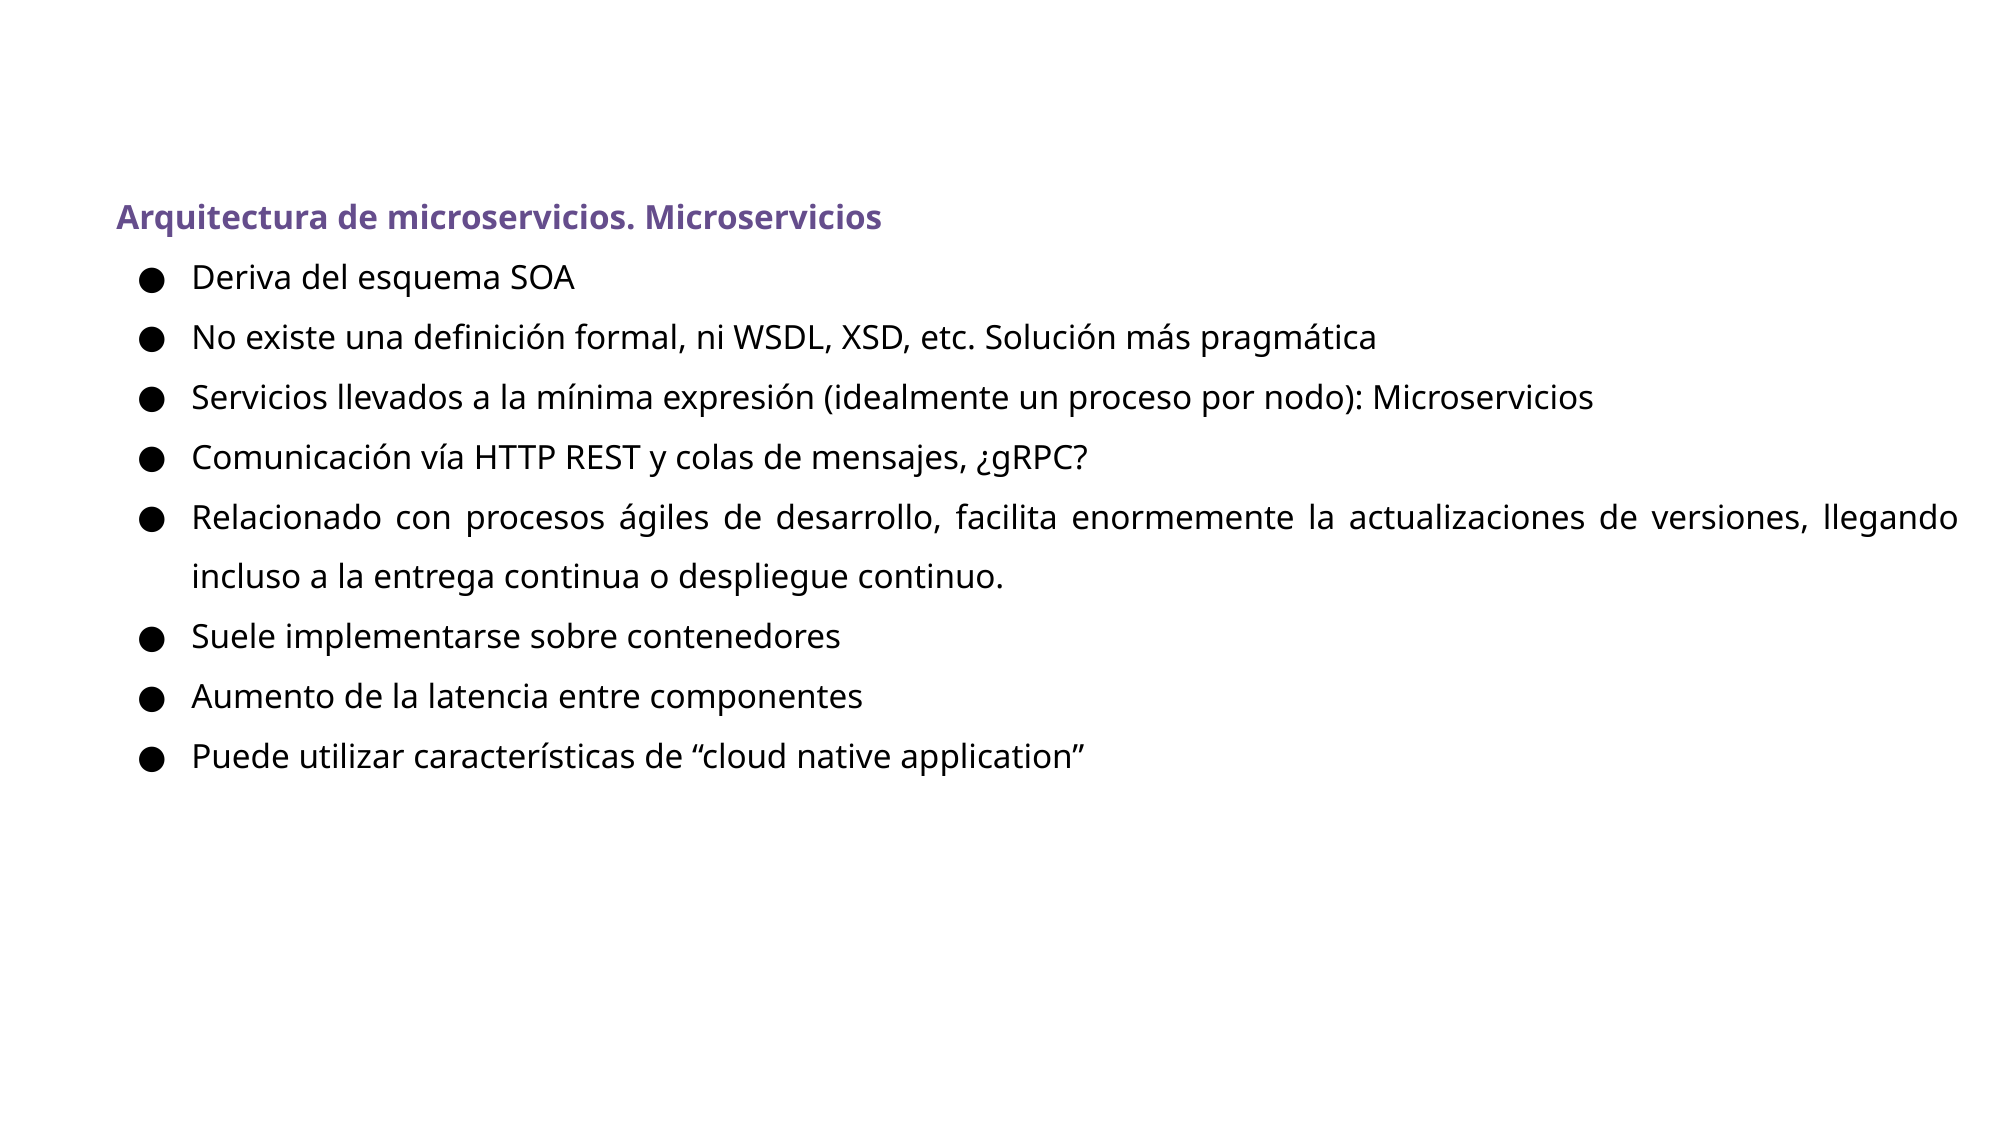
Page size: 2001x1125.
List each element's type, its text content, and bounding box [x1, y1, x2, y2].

text_box Arquitectura de microservicios. Microservicios Deriva del esquema SOA No existe una definición formal, ni WSDL, XSD, etc. Solución más pragmática Servicios llevados a la mínima expresión (idealmente un proceso por nodo): Microservicios Comunicación vía HTTP REST y colas de mensajes, ¿gRPC? Relacionado con procesos ágiles de desarrollo, facilita enormemente la actualizaciones de versiones, llegando incluso a la entrega continua o despliegue continuo. Suele implementarse sobre contenedores Aumento de la latencia entre componentes Puede utilizar características de “cloud native application” [101, 169, 1977, 382]
